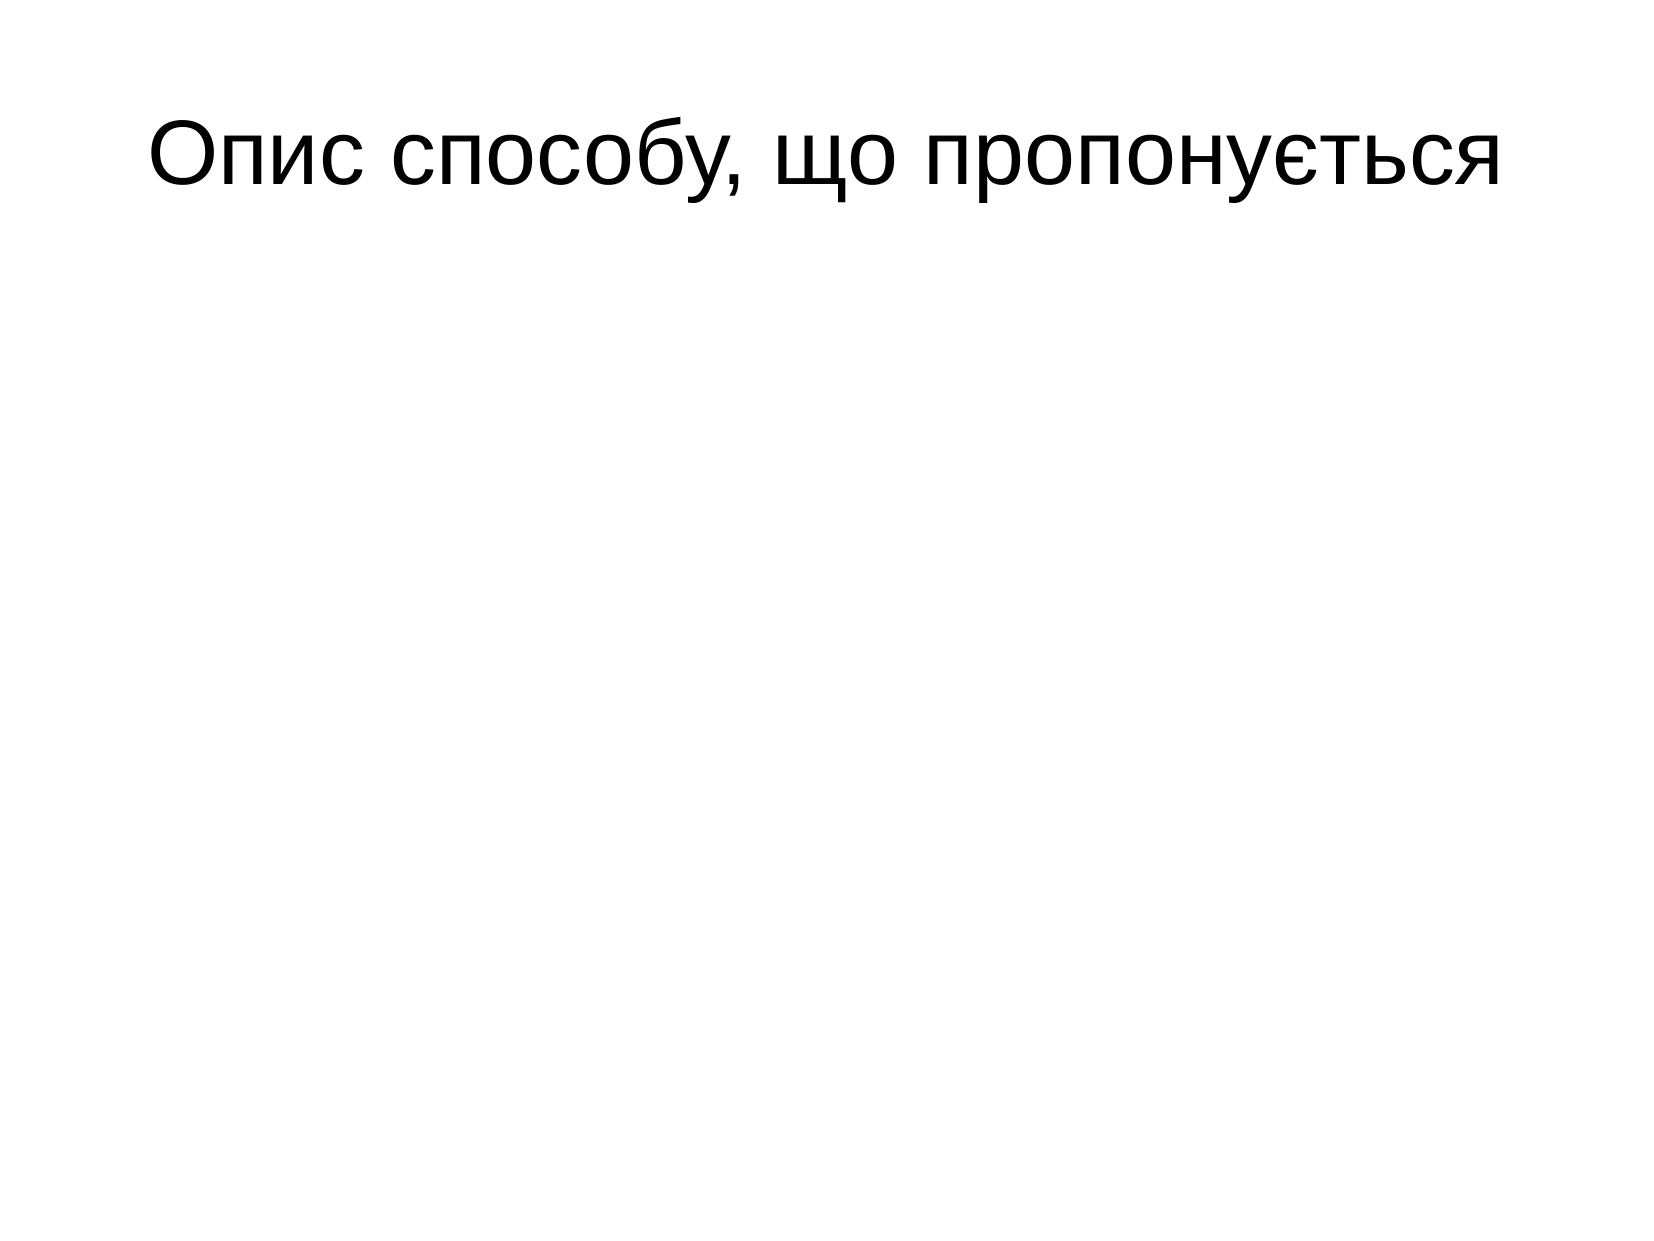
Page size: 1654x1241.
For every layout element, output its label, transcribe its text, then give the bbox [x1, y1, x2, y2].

title Опис способу, що пропонується [82, 49, 1571, 257]
